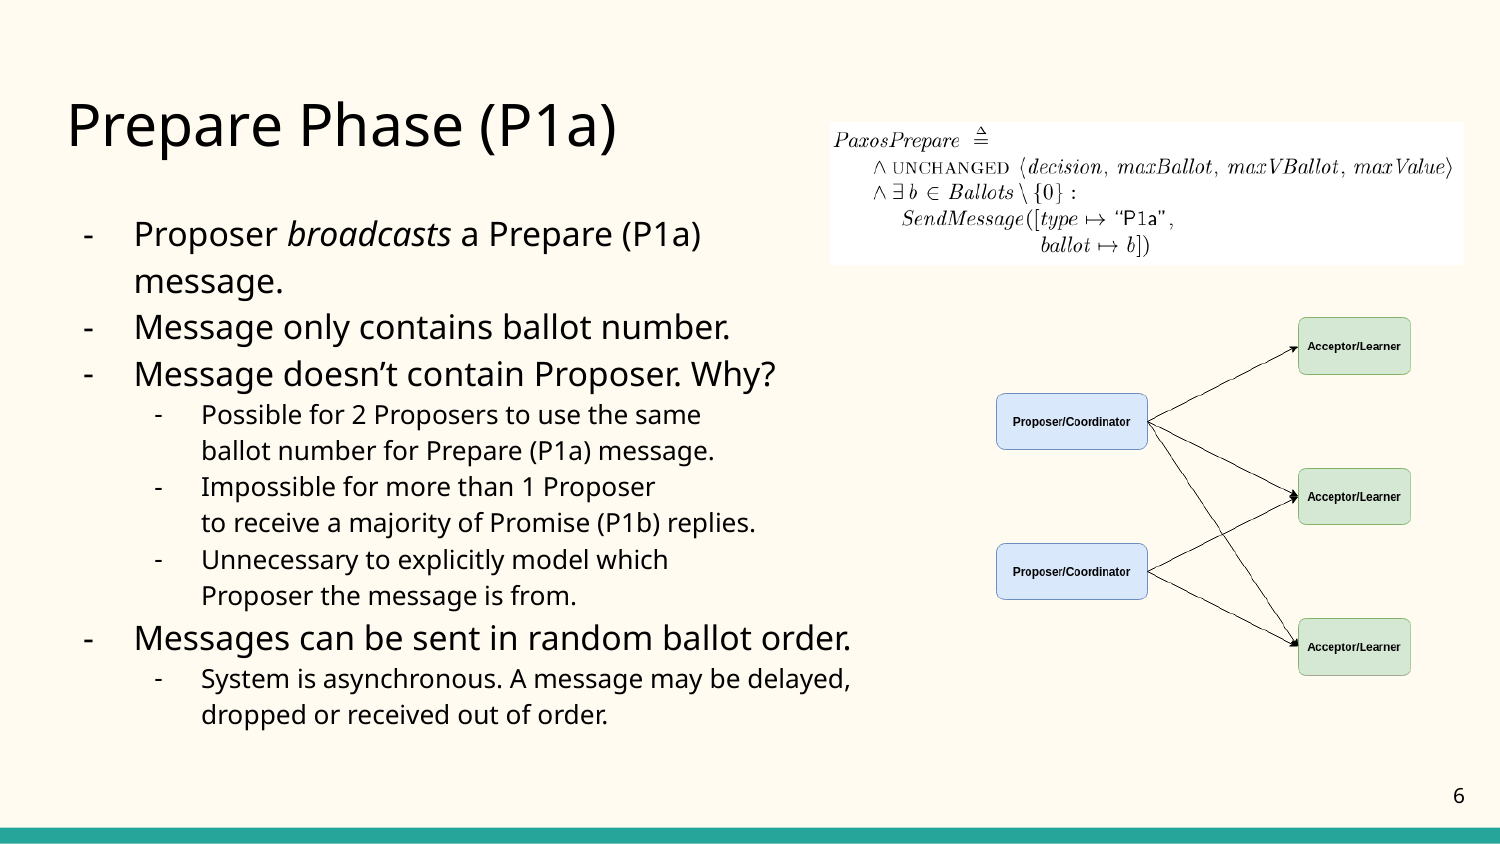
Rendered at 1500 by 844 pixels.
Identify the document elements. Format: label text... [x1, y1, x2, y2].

slide_number <number> [1389, 764, 1480, 830]
picture [996, 317, 1411, 677]
title Prepare Phase (P1a) [51, 72, 1449, 174]
list Proposer broadcasts a Prepare (P1a) message. Message only contains ballot number. Message doesn’t contain Proposer. Why? Possible for 2 Proposers to use the same ballot number for Prepare (P1a) message. Impossible for more than 1 Proposer to receive a majority of Promise (P1b) replies. Unnecessary to explicitly model which Proposer the message is from. Messages can be sent in random ballot order. System is asynchronous. A message may be delayed, dropped or received out of order. [51, 192, 1449, 750]
picture [830, 122, 1464, 265]
